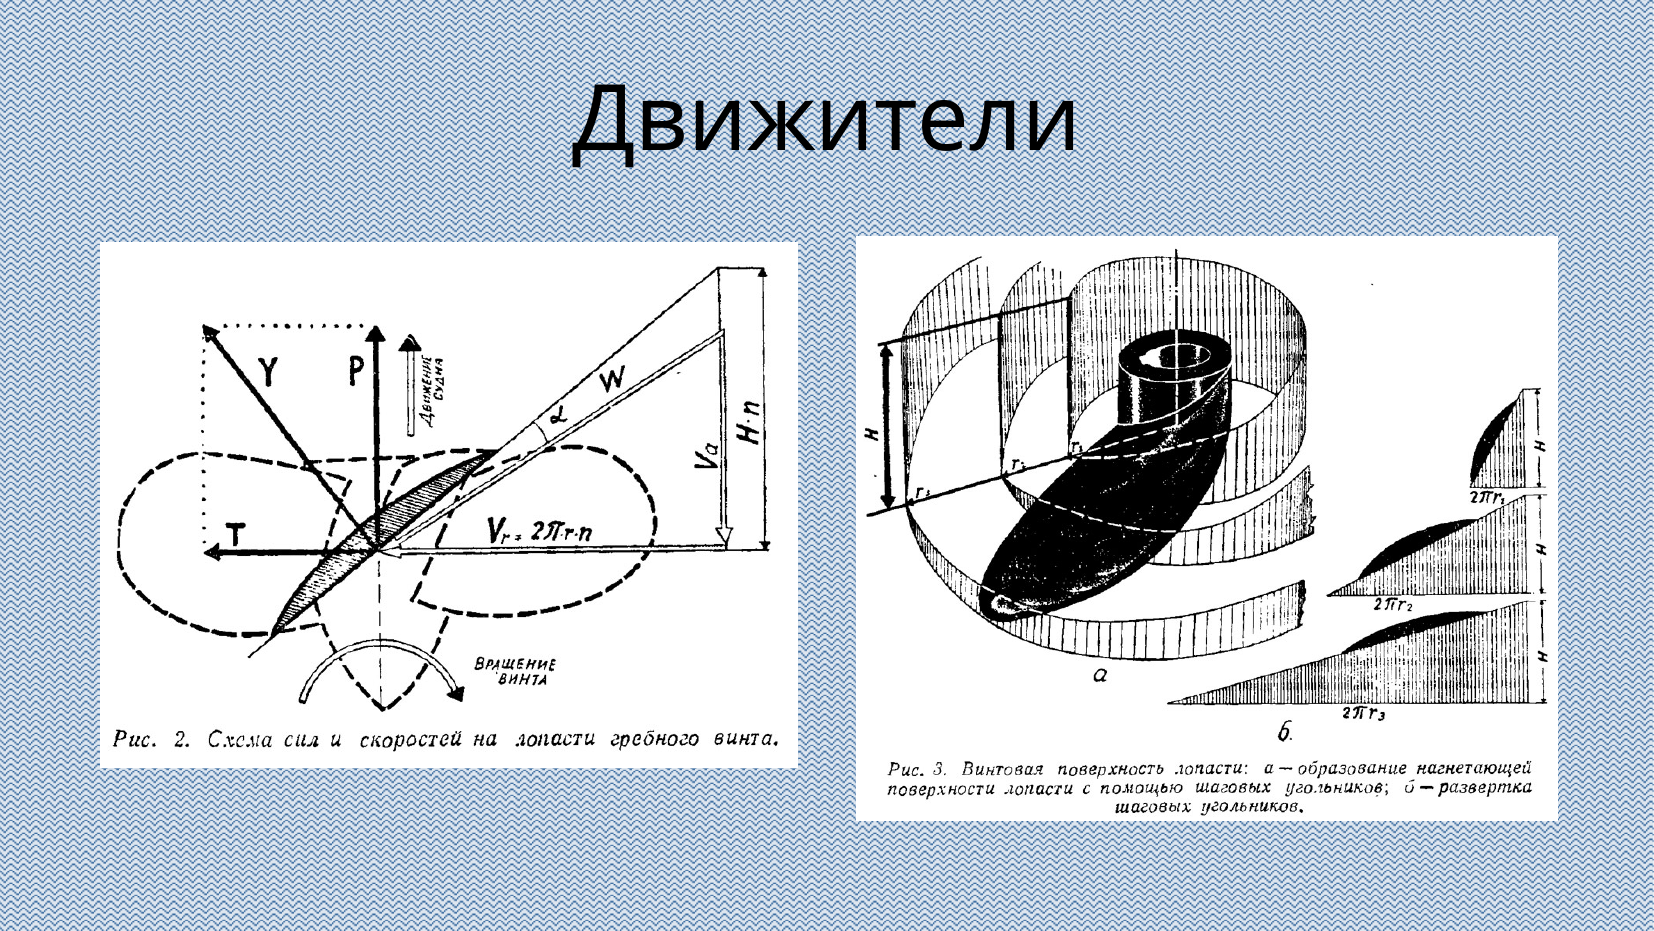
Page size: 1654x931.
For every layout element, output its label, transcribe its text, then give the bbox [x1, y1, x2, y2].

picture [0, 0, 1654, 931]
title Движители [82, 37, 1571, 193]
